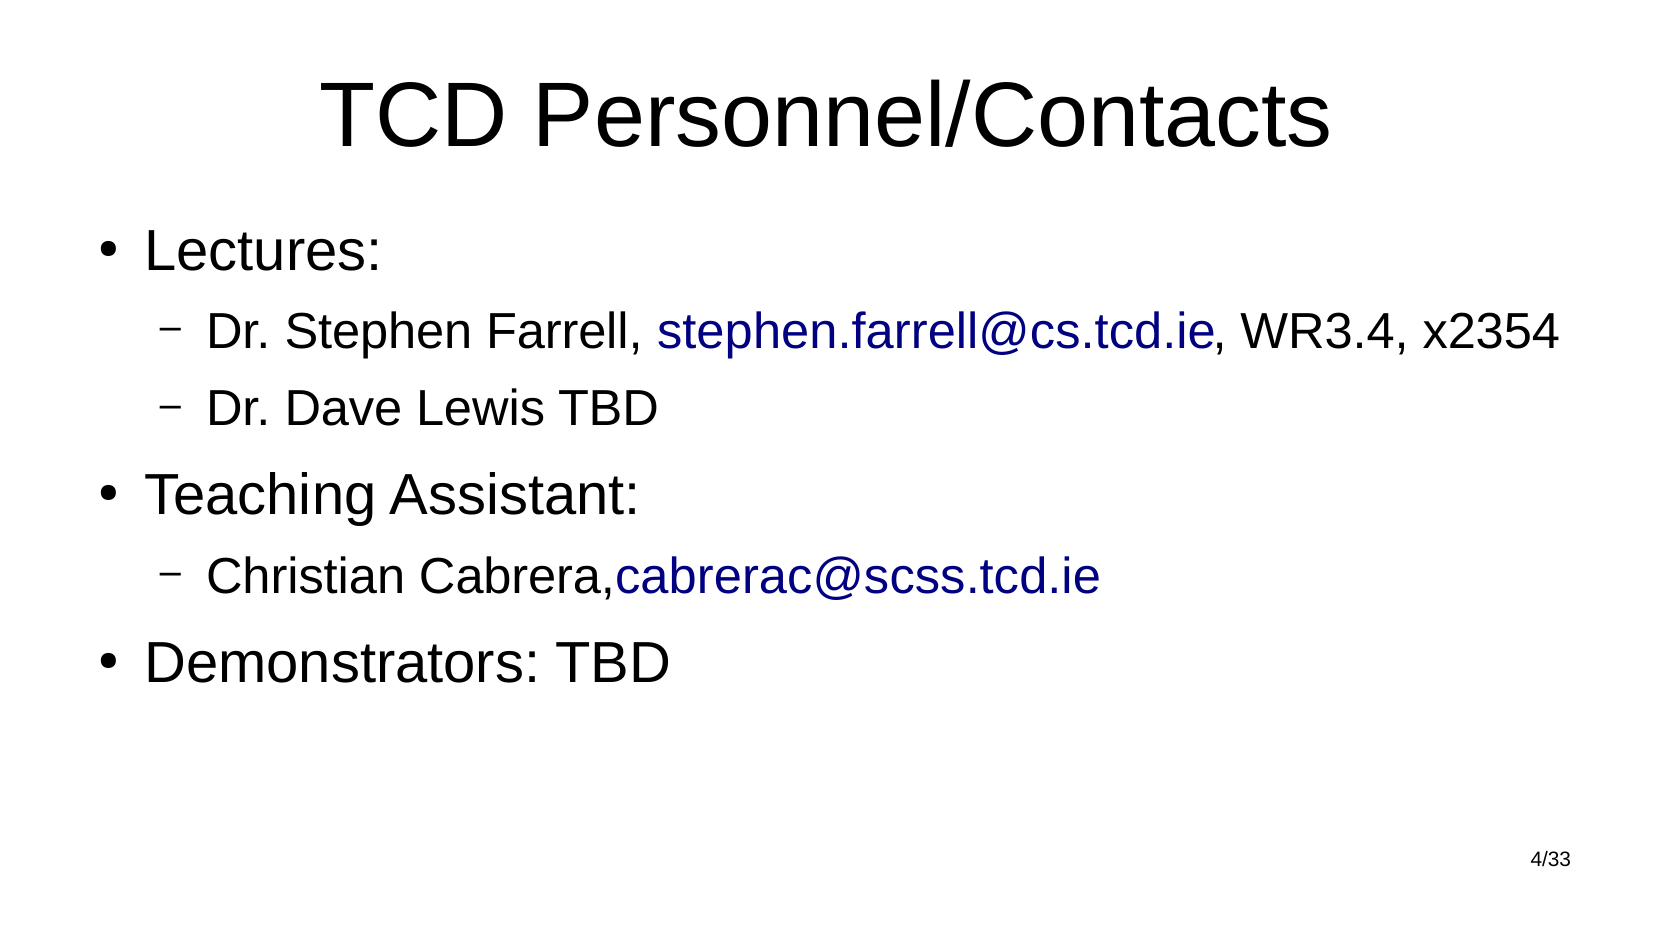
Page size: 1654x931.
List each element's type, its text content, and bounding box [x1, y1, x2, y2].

title TCD Personnel/Contacts [82, 37, 1571, 193]
list Lectures: Dr. Stephen Farrell, stephen.farrell@cs.tcd.ie, WR3.4, x2354 Dr. Dave Lewis TBD Teaching Assistant: Christian Cabrera,cabrerac@scss.tcd.ie Demonstrators: TBD [82, 217, 1571, 758]
